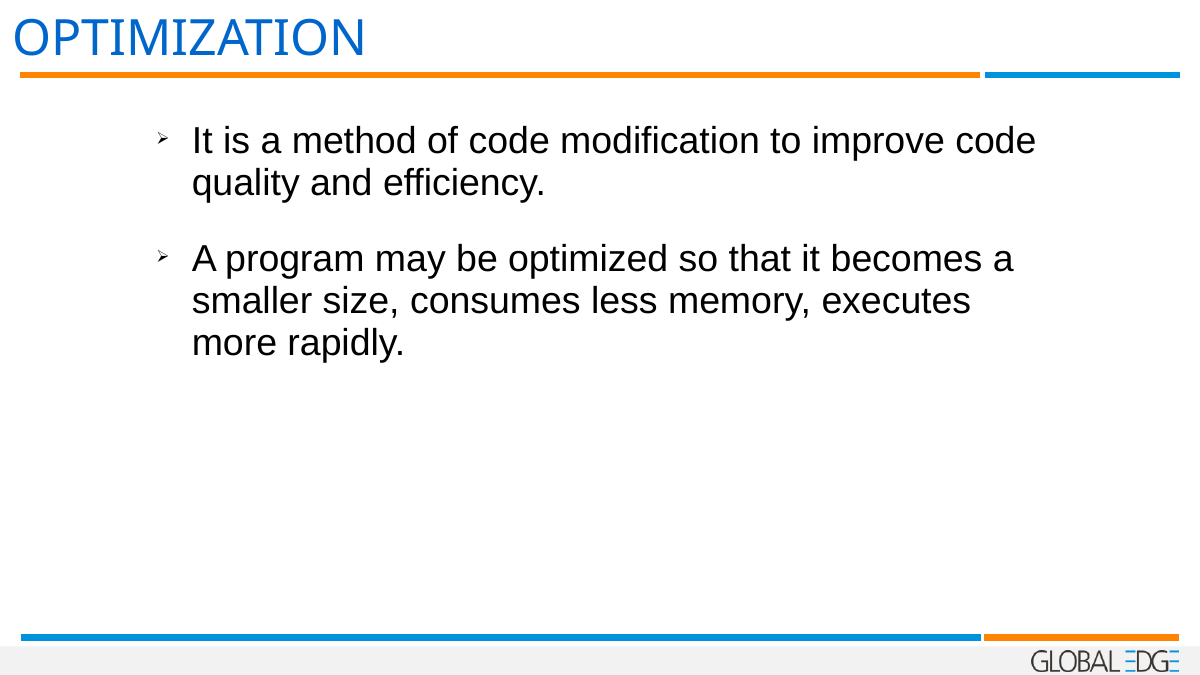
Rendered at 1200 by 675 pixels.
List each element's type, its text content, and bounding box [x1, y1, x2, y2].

picture [1031, 650, 1179, 672]
text_box It is a method of code modification to improve code quality and efficiency. [141, 112, 1075, 230]
text_box A program may be optimized so that it becomes a smaller size, consumes less memory, executes more rapidly. [141, 230, 1075, 372]
title OPTIMIZATION [12, 6, 1088, 66]
